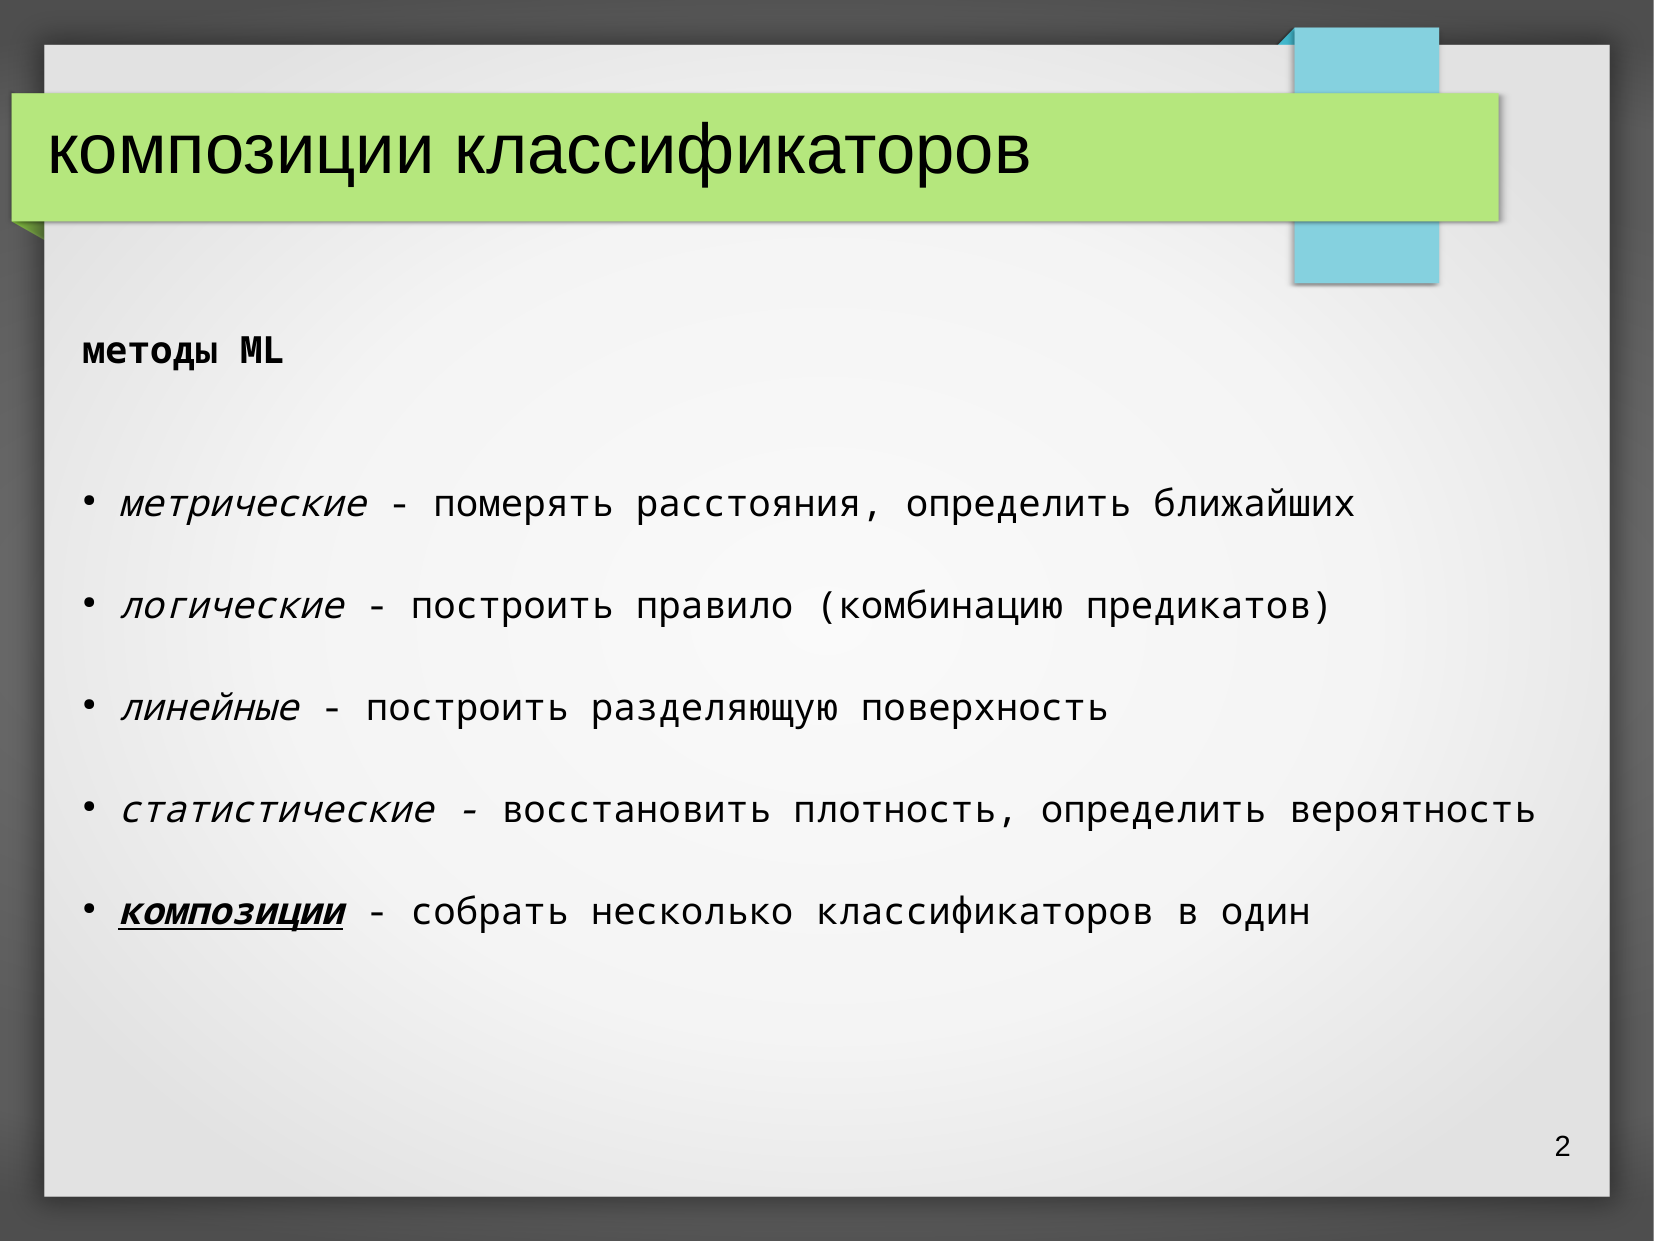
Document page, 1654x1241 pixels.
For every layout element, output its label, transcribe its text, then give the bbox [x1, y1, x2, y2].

title композиции классификаторов [47, 109, 1501, 190]
picture [0, 0, 1654, 1241]
subtitle методы ML метрические - померять расстояния, определить ближайших логические - построить правило (комбинацию предикатов) линейные - построить разделяющую поверхность статистические - восстановить плотность, определить вероятность композиции - собрать несколько классификаторов в один [82, 330, 1548, 929]
